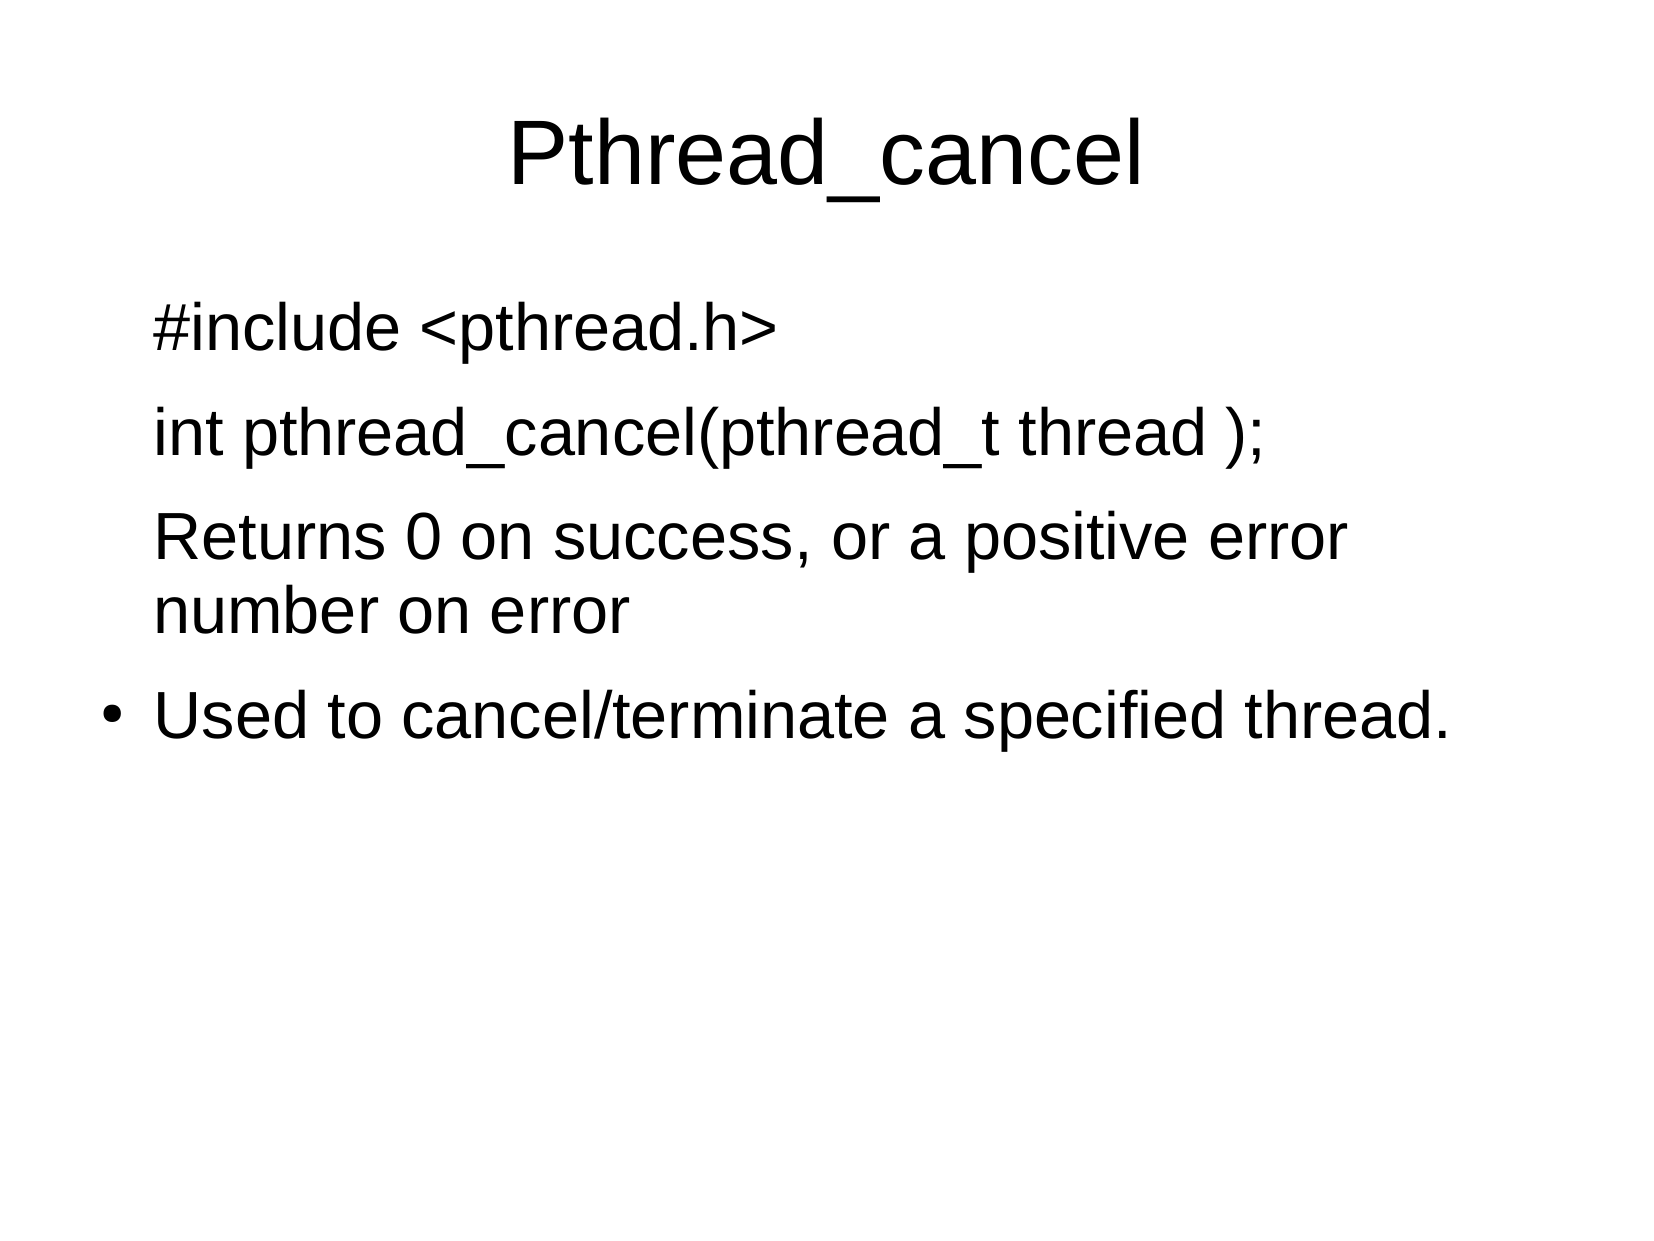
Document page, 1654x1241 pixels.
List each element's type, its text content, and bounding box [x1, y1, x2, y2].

title Pthread_cancel [82, 49, 1571, 257]
list #include <pthread.h> int pthread_cancel(pthread_t thread ); Returns 0 on success, or a positive error number on error Used to cancel/terminate a specified thread. [82, 290, 1571, 1010]
